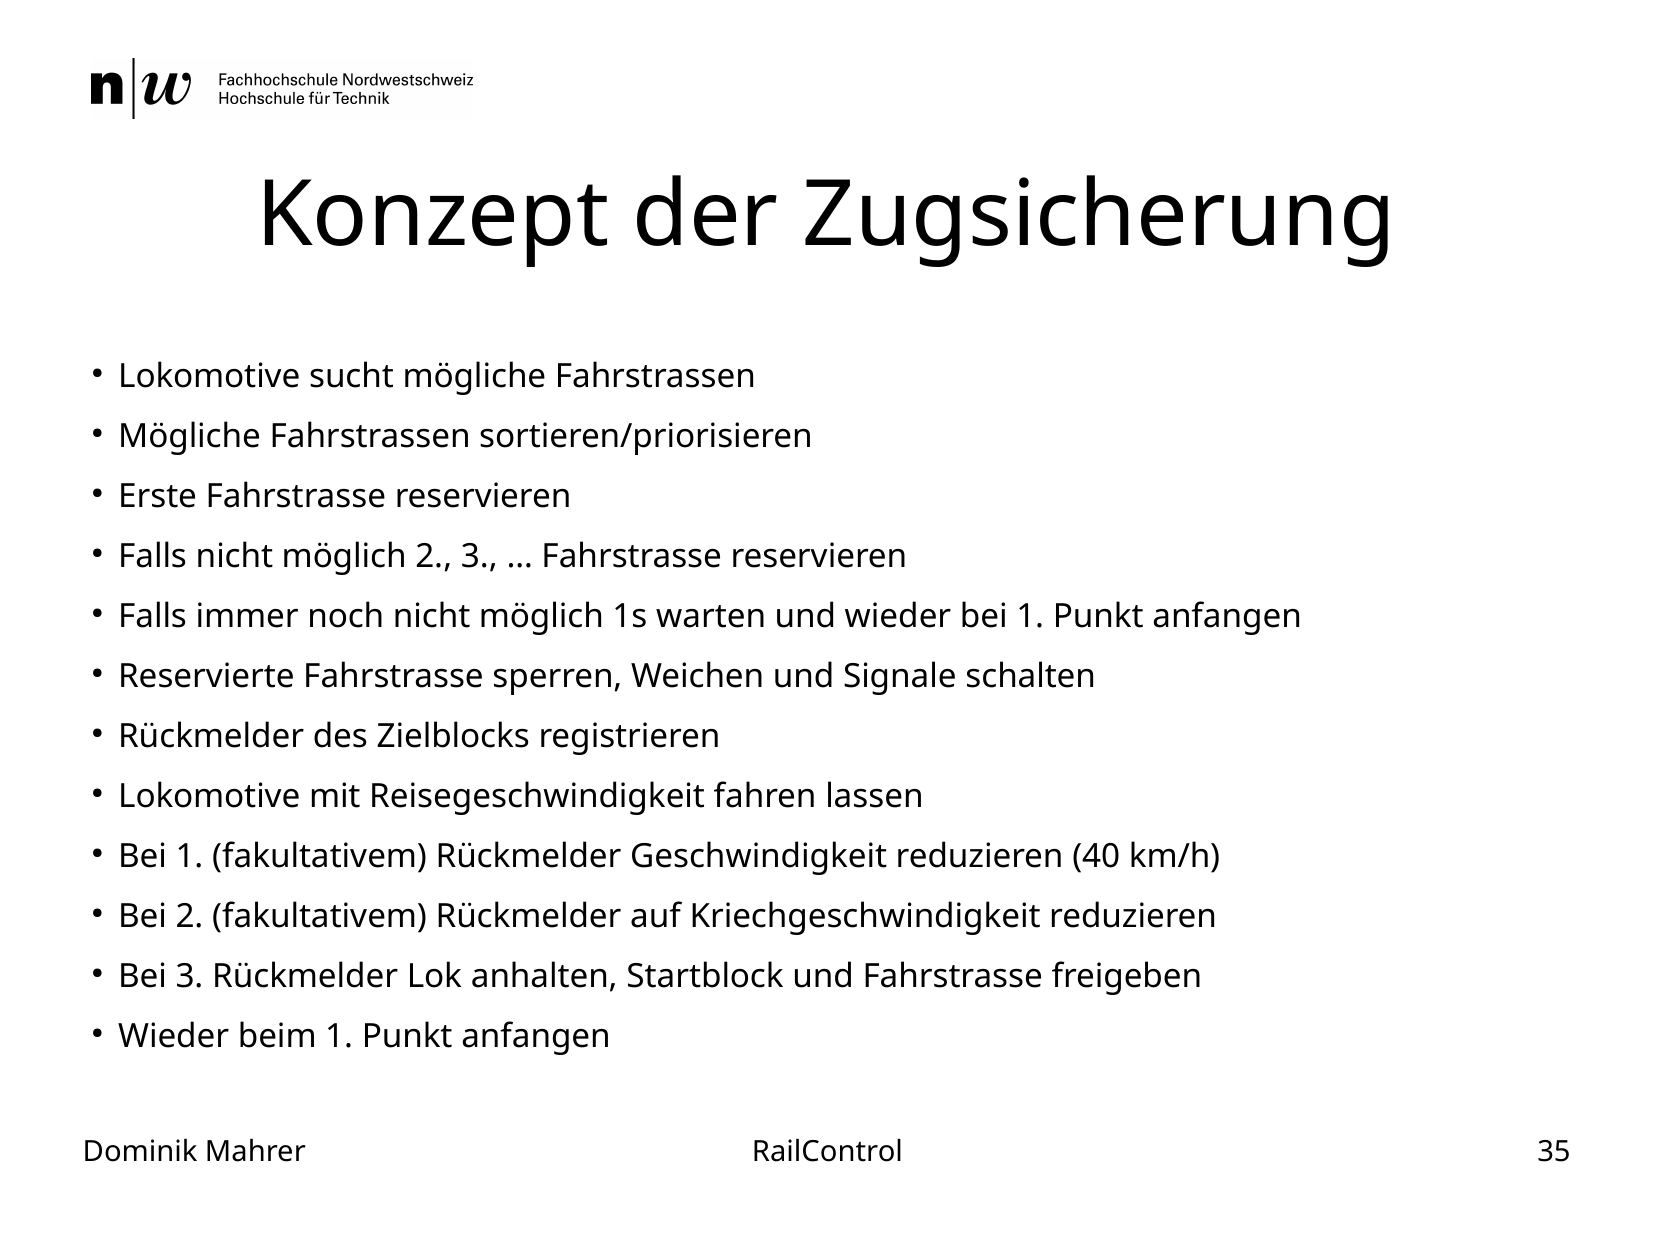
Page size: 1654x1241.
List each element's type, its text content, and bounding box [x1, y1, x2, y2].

picture [91, 58, 473, 119]
title Konzept der Zugsicherung [82, 153, 1571, 267]
list Lokomotive sucht mögliche Fahrstrassen Mögliche Fahrstrassen sortieren/priorisieren Erste Fahrstrasse reservieren Falls nicht möglich 2., 3., … Fahrstrasse reservieren Falls immer noch nicht möglich 1s warten und wieder bei 1. Punkt anfangen Reservierte Fahrstrasse sperren, Weichen und Signale schalten Rückmelder des Zielblocks registrieren Lokomotive mit Reisegeschwindigkeit fahren lassen Bei 1. (fakultativem) Rückmelder Geschwindigkeit reduzieren (40 km/h) Bei 2. (fakultativem) Rückmelder auf Kriechgeschwindigkeit reduzieren Bei 3. Rückmelder Lok anhalten, Startblock und Fahrstrasse freigeben Wieder beim 1. Punkt anfangen [82, 351, 1571, 1063]
